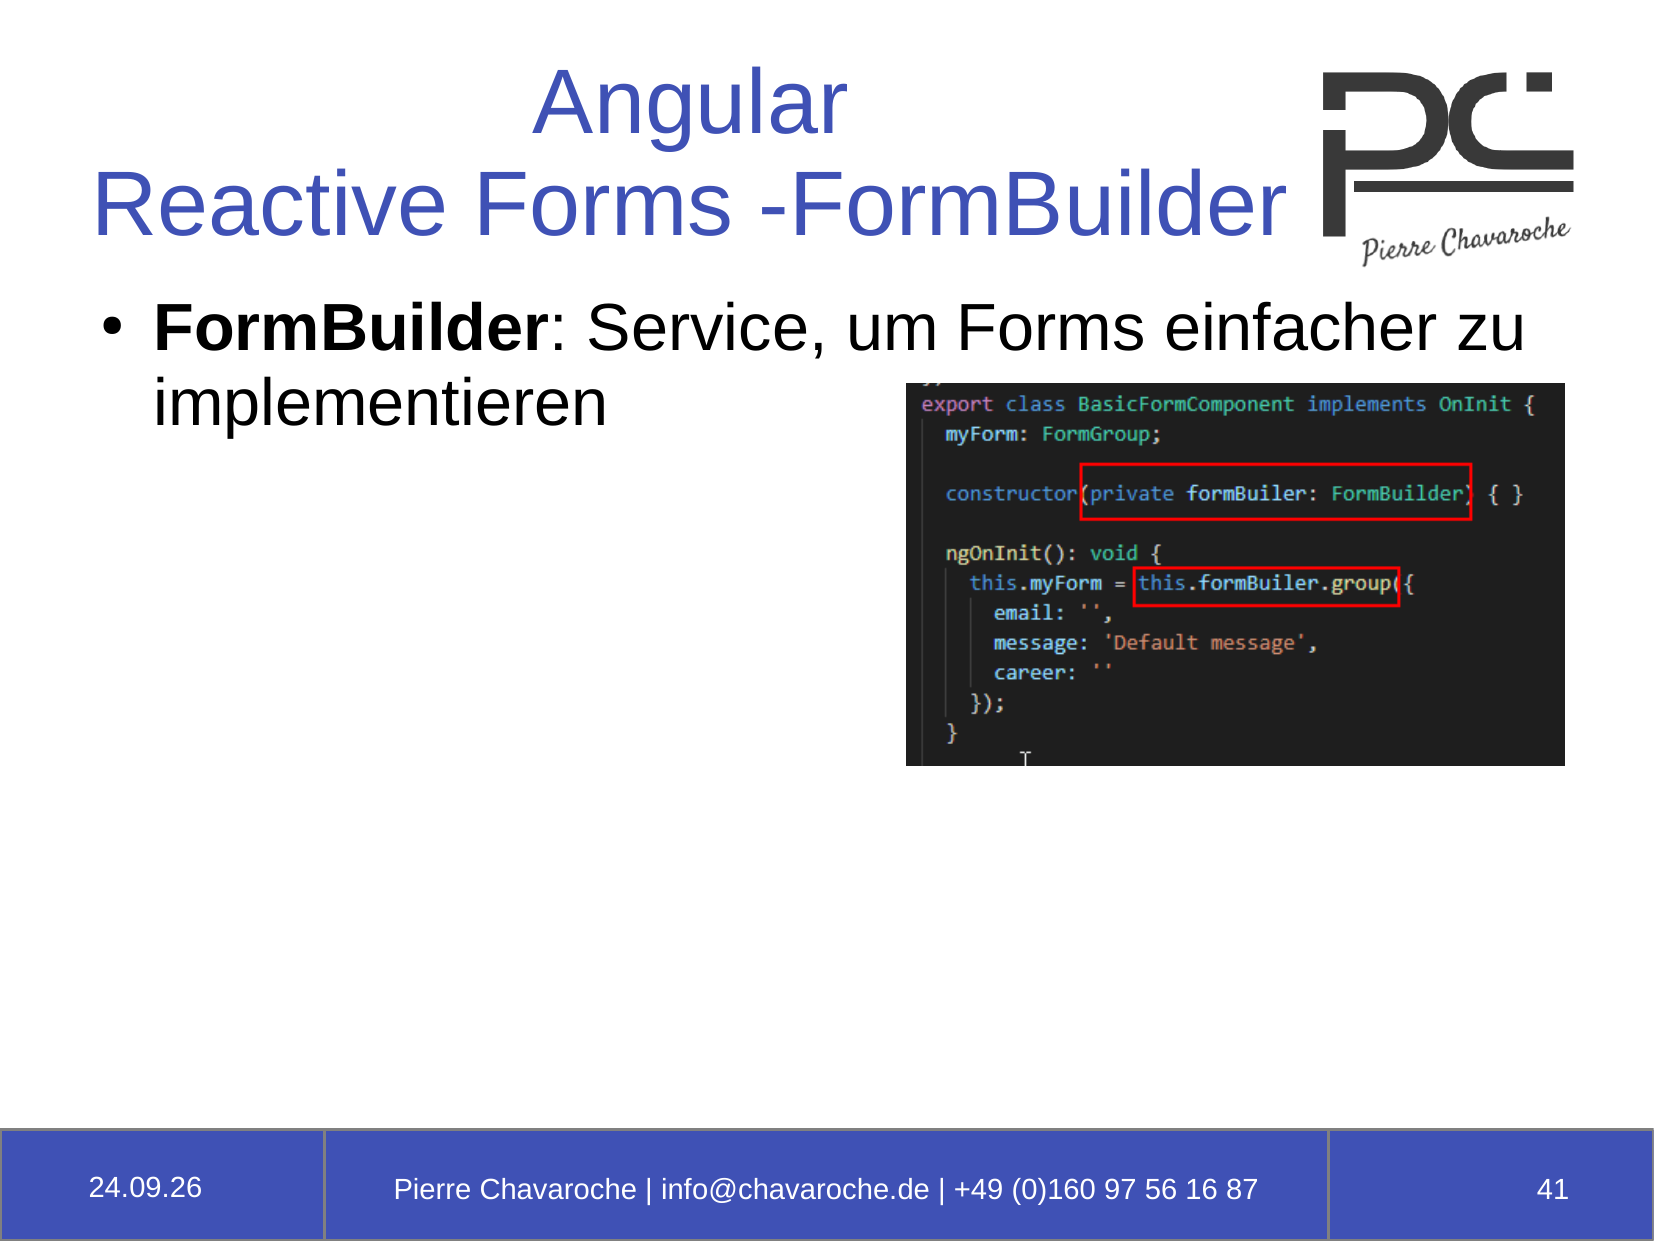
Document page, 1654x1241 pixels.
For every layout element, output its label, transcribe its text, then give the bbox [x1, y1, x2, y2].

picture [1307, 29, 1589, 311]
picture [906, 383, 1565, 766]
list FormBuilder: Service, um Forms einfacher zu implementieren [82, 290, 1571, 1109]
title Angular Reactive Forms -FormBuilder [82, 49, 1300, 257]
